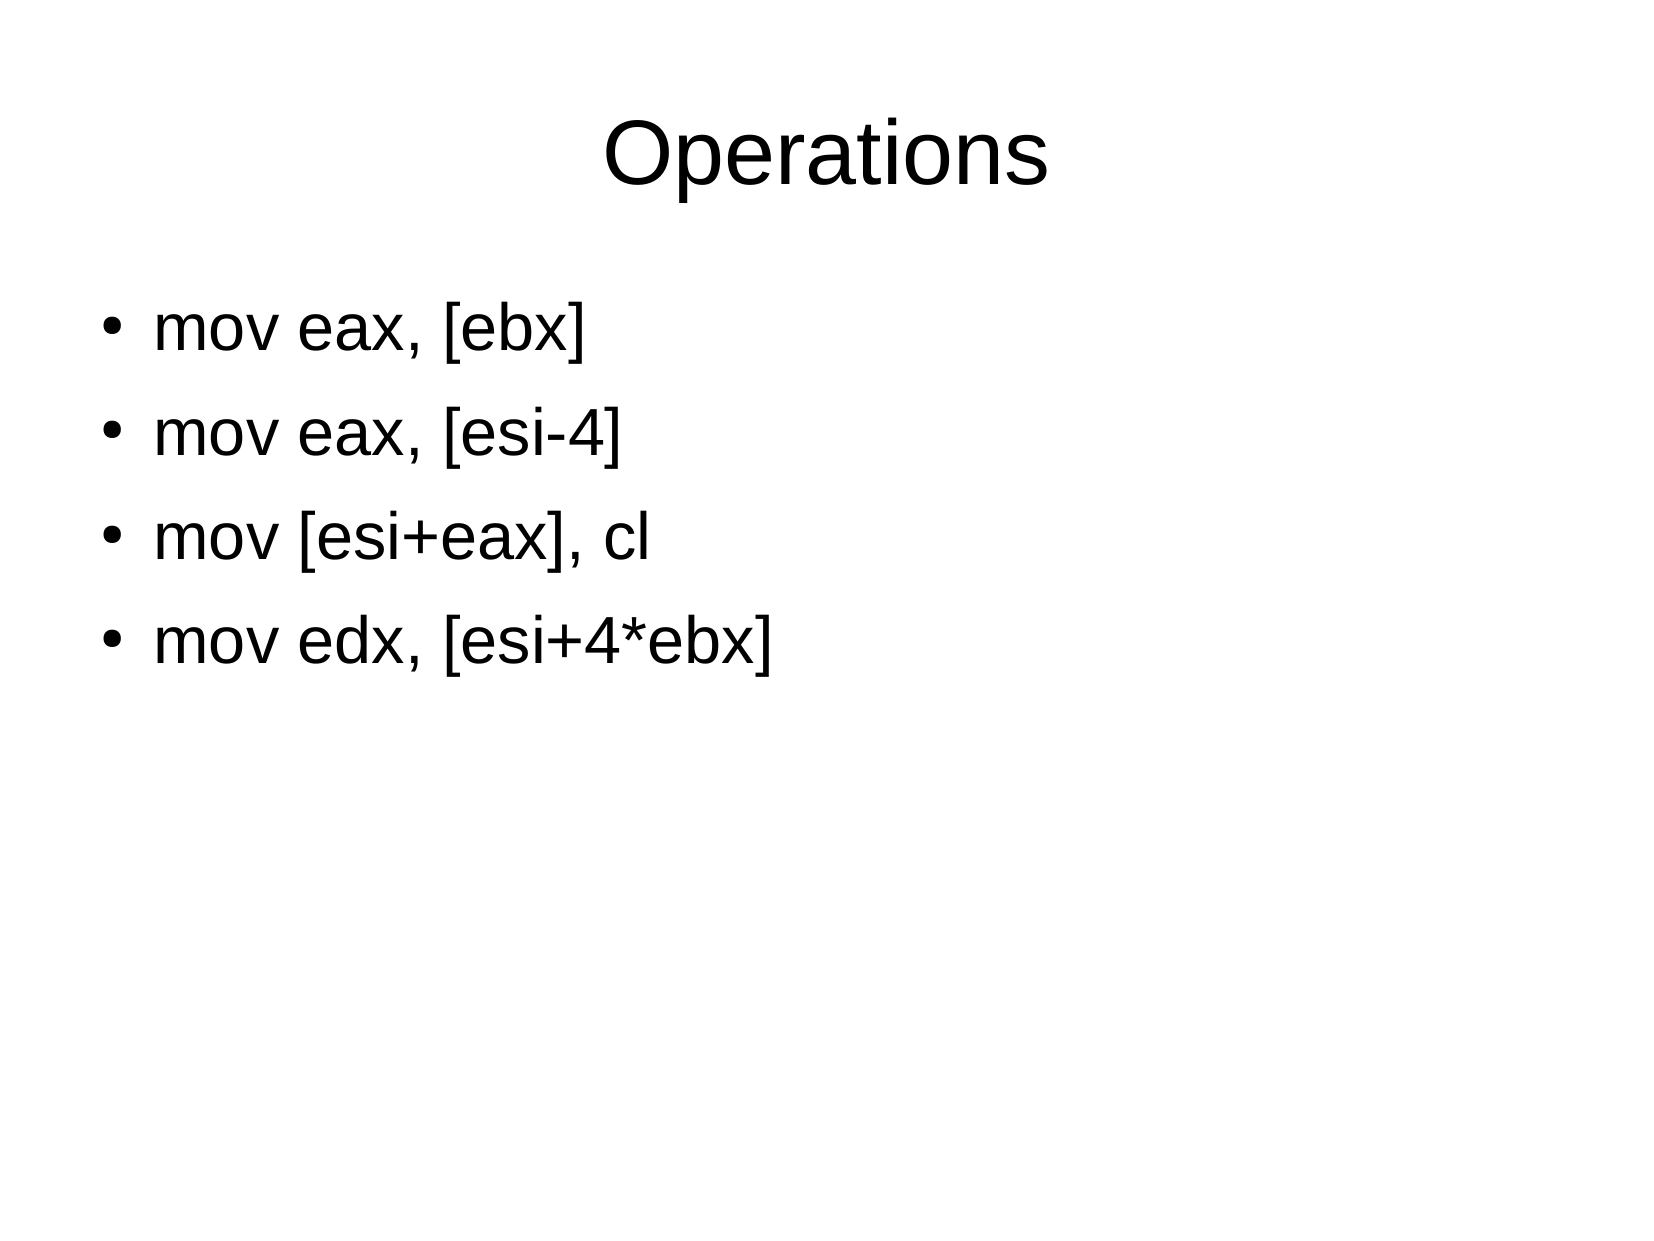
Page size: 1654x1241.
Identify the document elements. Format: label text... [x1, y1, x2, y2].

title Operations [82, 49, 1571, 257]
list mov eax, [ebx] mov eax, [esi-4] mov [esi+eax], cl mov edx, [esi+4*ebx] [82, 290, 1571, 1010]
